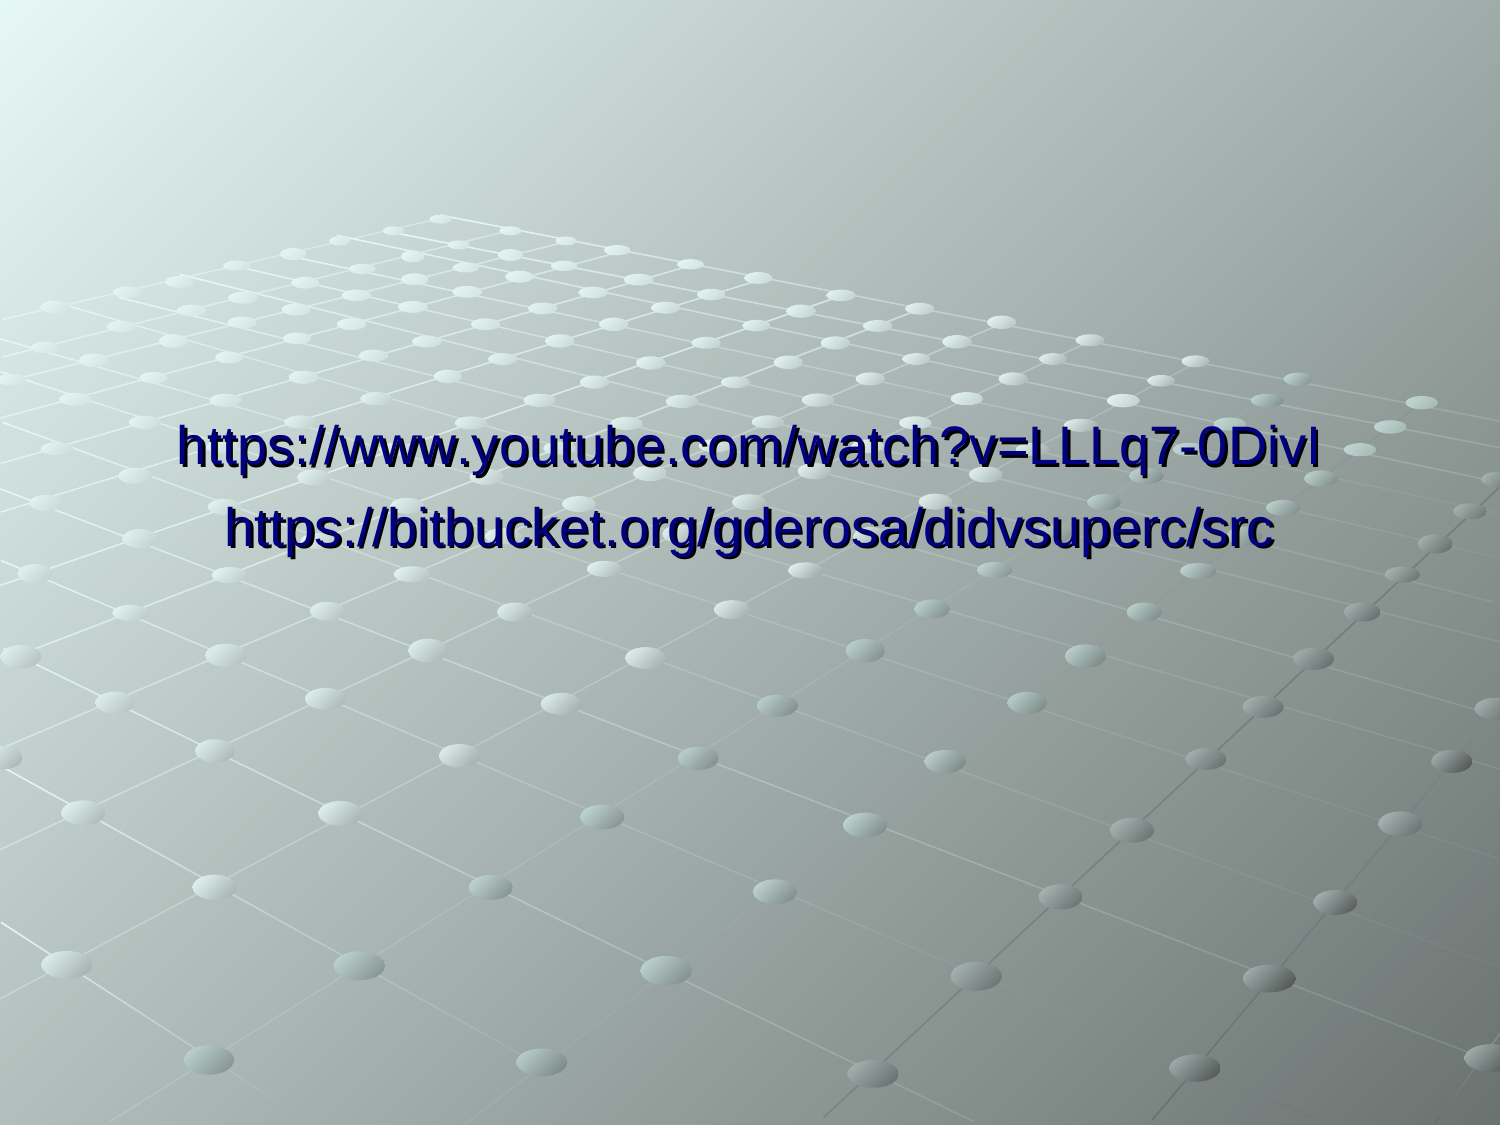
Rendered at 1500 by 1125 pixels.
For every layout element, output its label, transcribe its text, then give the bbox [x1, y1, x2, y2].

text_box https://www.youtube.com/watch?v=LLLq7-0DivI https://bitbucket.org/gderosa/didvsuperc/src [75, 52, 1425, 998]
